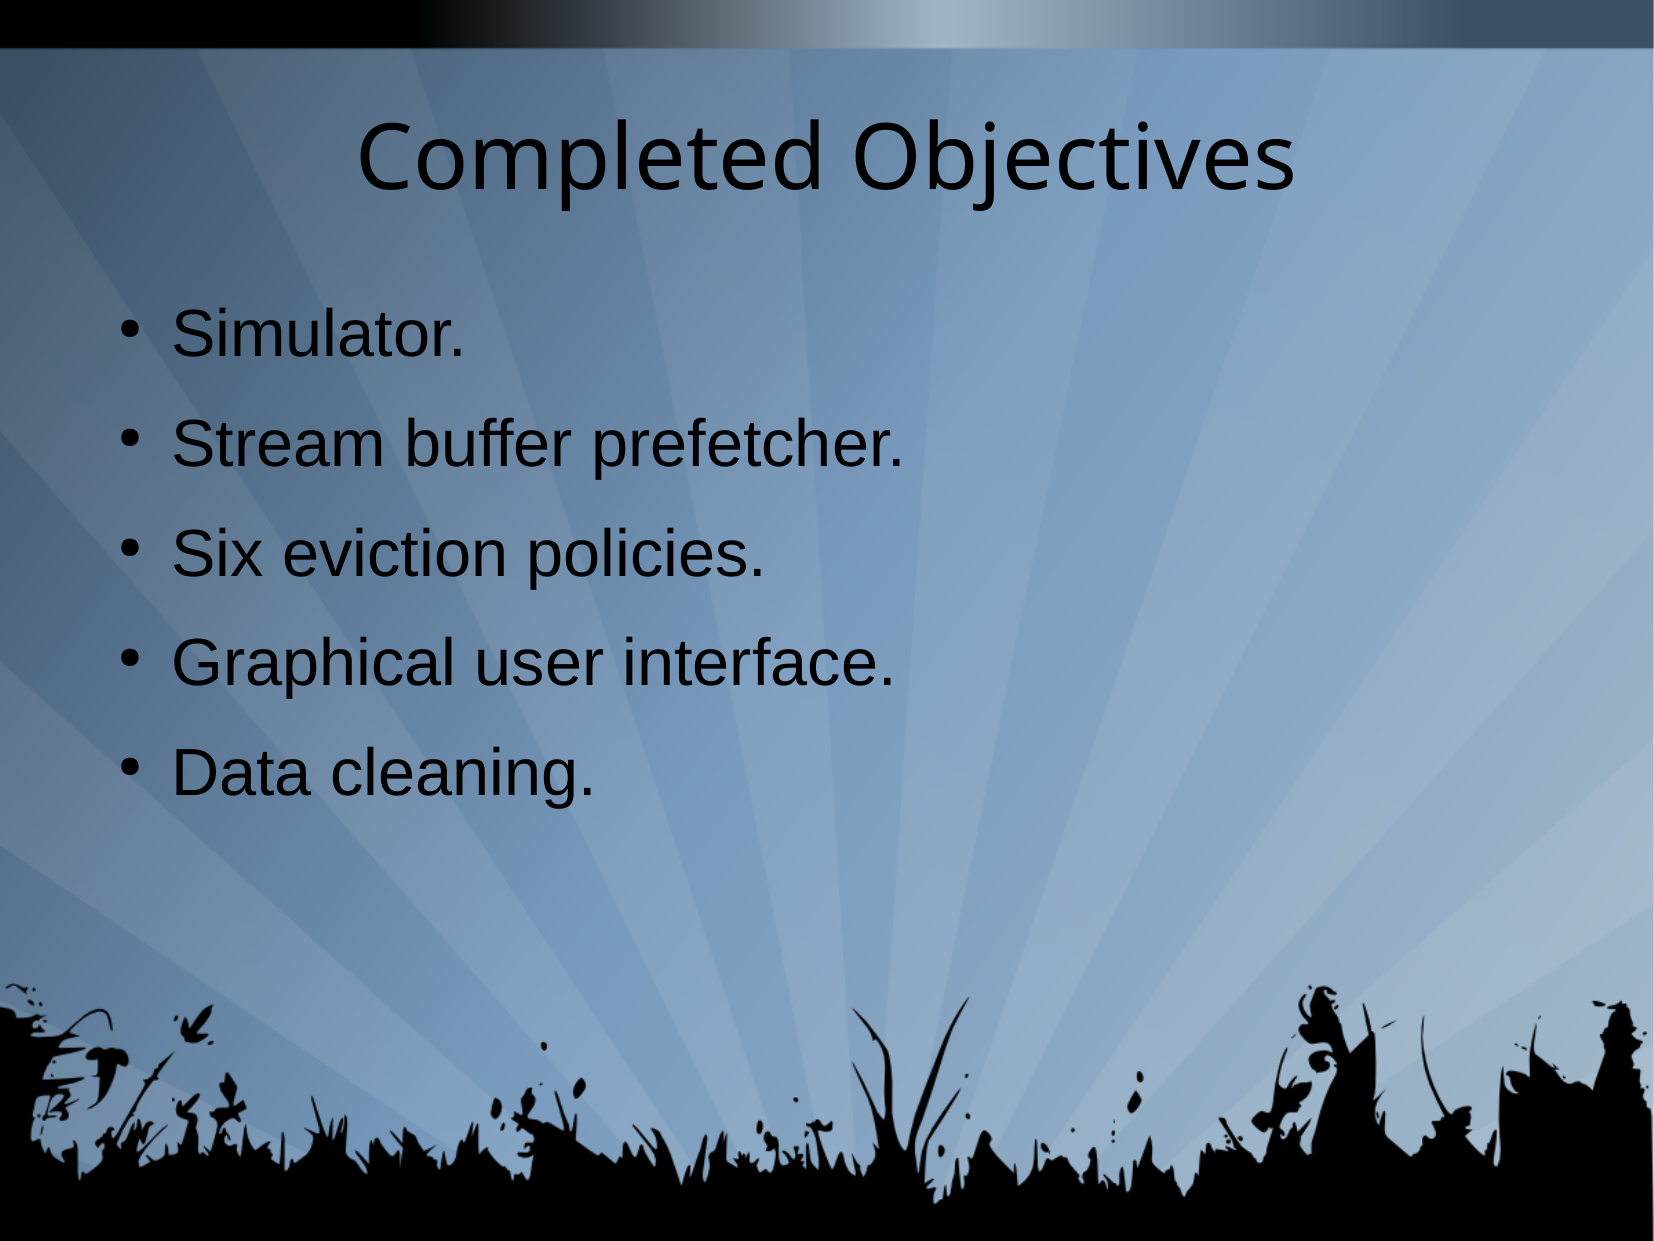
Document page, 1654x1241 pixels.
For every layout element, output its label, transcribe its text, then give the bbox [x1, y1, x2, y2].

title Completed Objectives [82, 49, 1571, 257]
list Simulator. Stream buffer prefetcher. Six eviction policies. Graphical user interface. Data cleaning. [82, 290, 1571, 1010]
